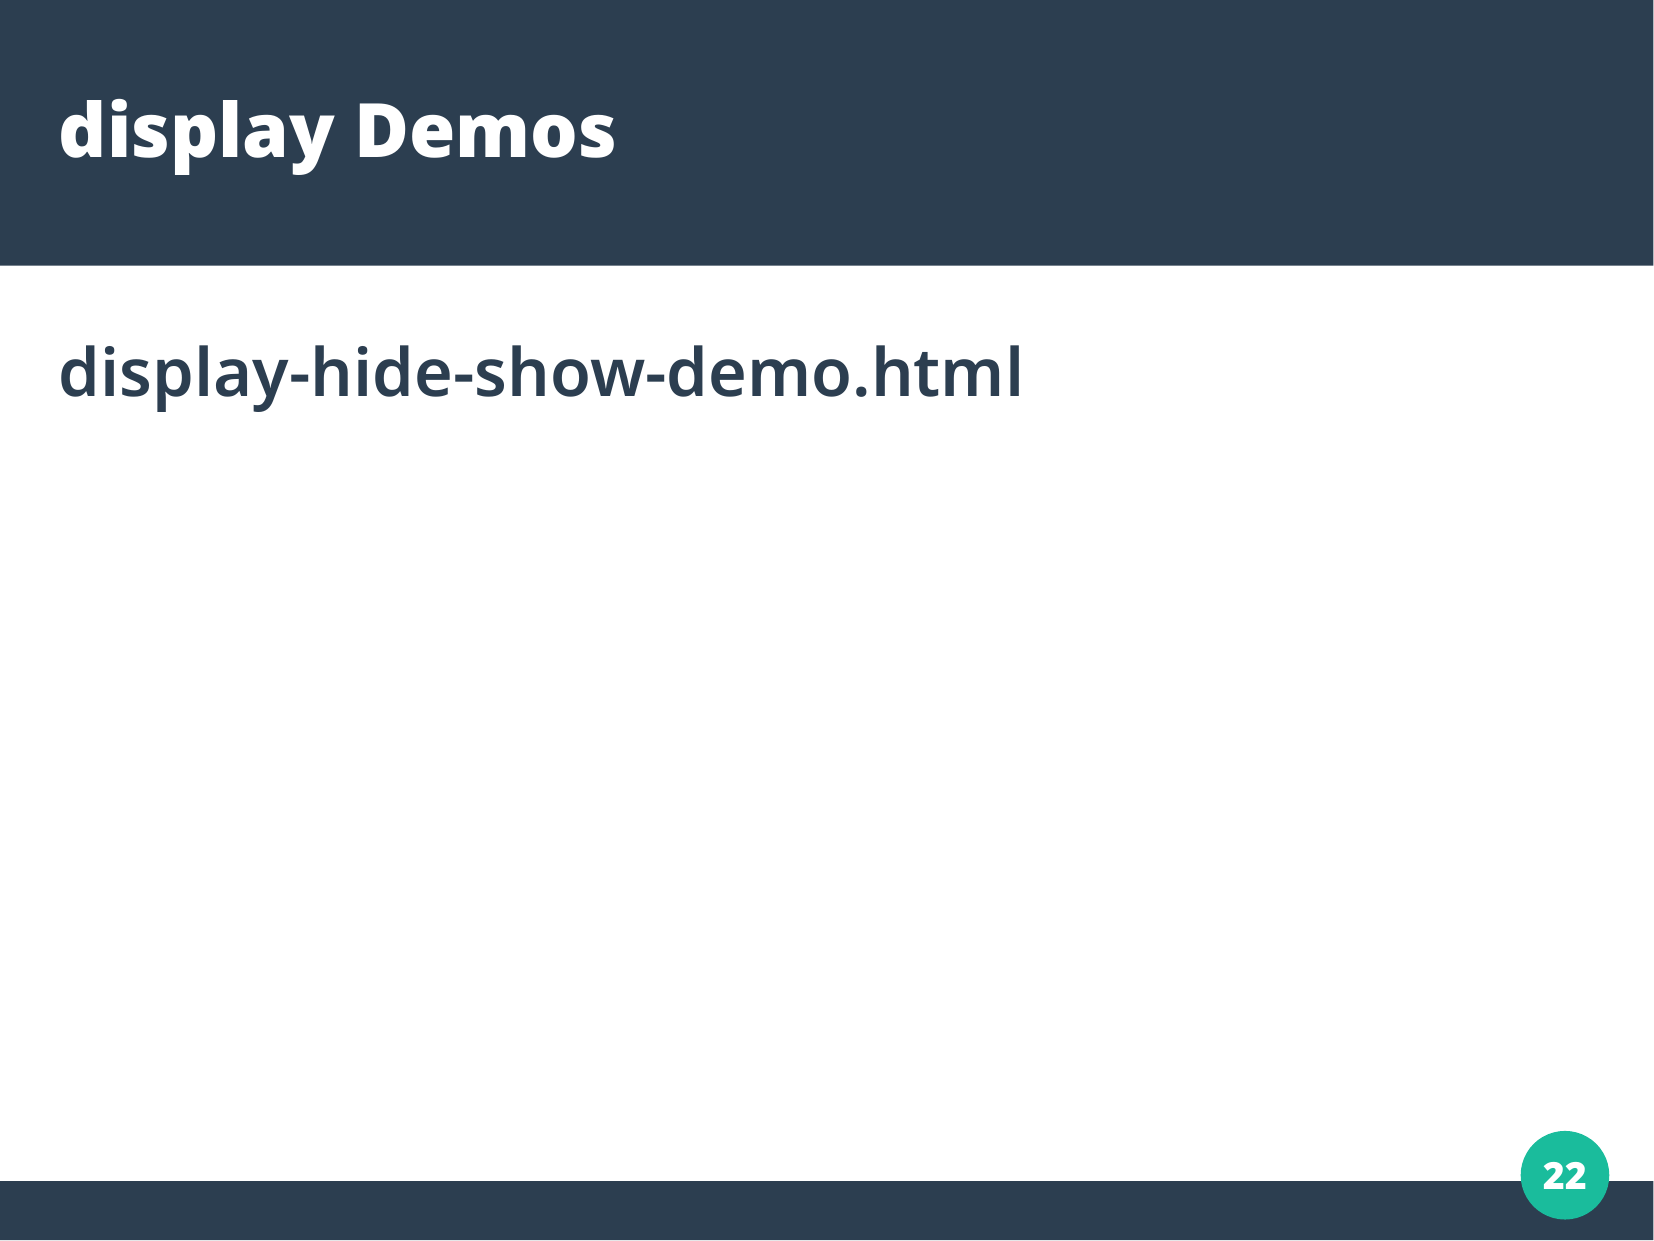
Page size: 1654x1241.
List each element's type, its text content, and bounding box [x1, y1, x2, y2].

title display Demos [59, 49, 1595, 207]
list display-hide-show-demo.html [59, 324, 1595, 1152]
